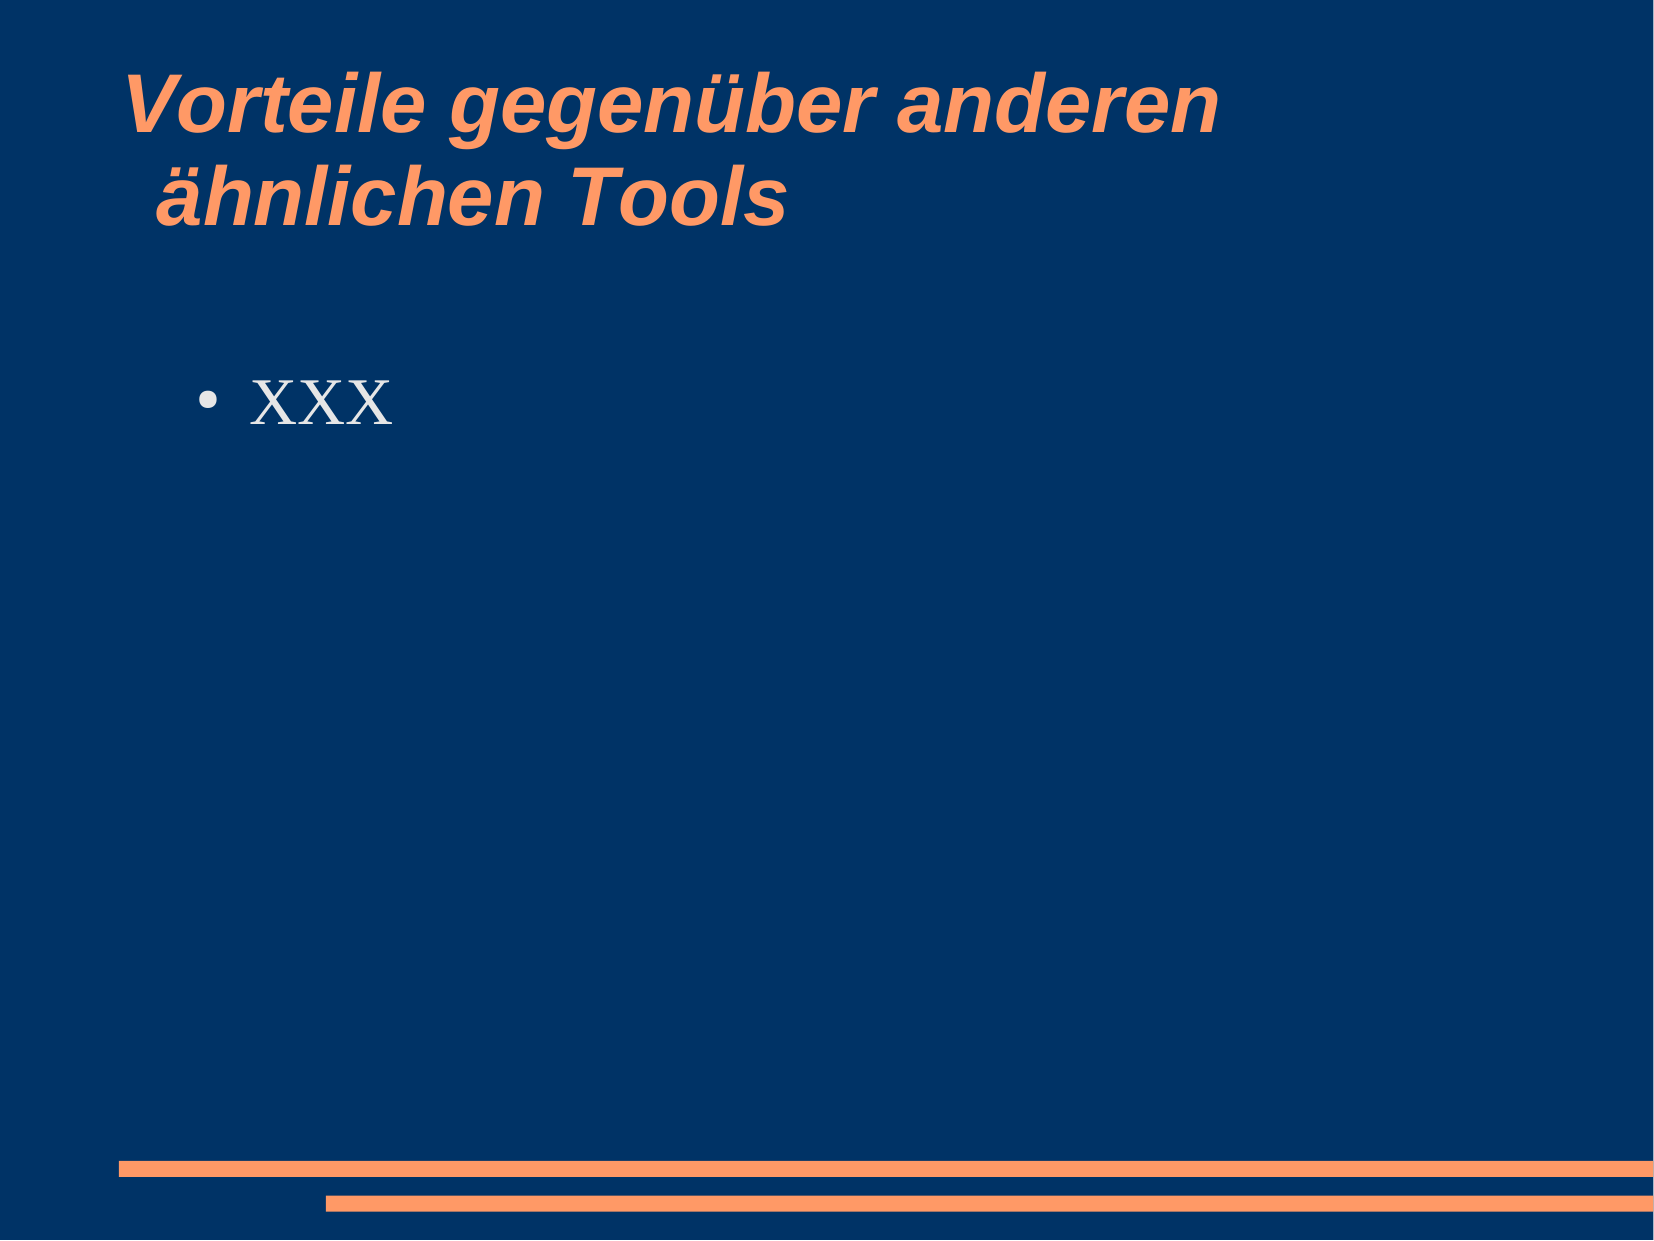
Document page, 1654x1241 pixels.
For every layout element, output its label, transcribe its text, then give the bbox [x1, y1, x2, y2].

list XXX [178, 364, 1570, 1147]
title Vorteile gegenüber anderen ähnlichen Tools [121, 46, 1534, 254]
